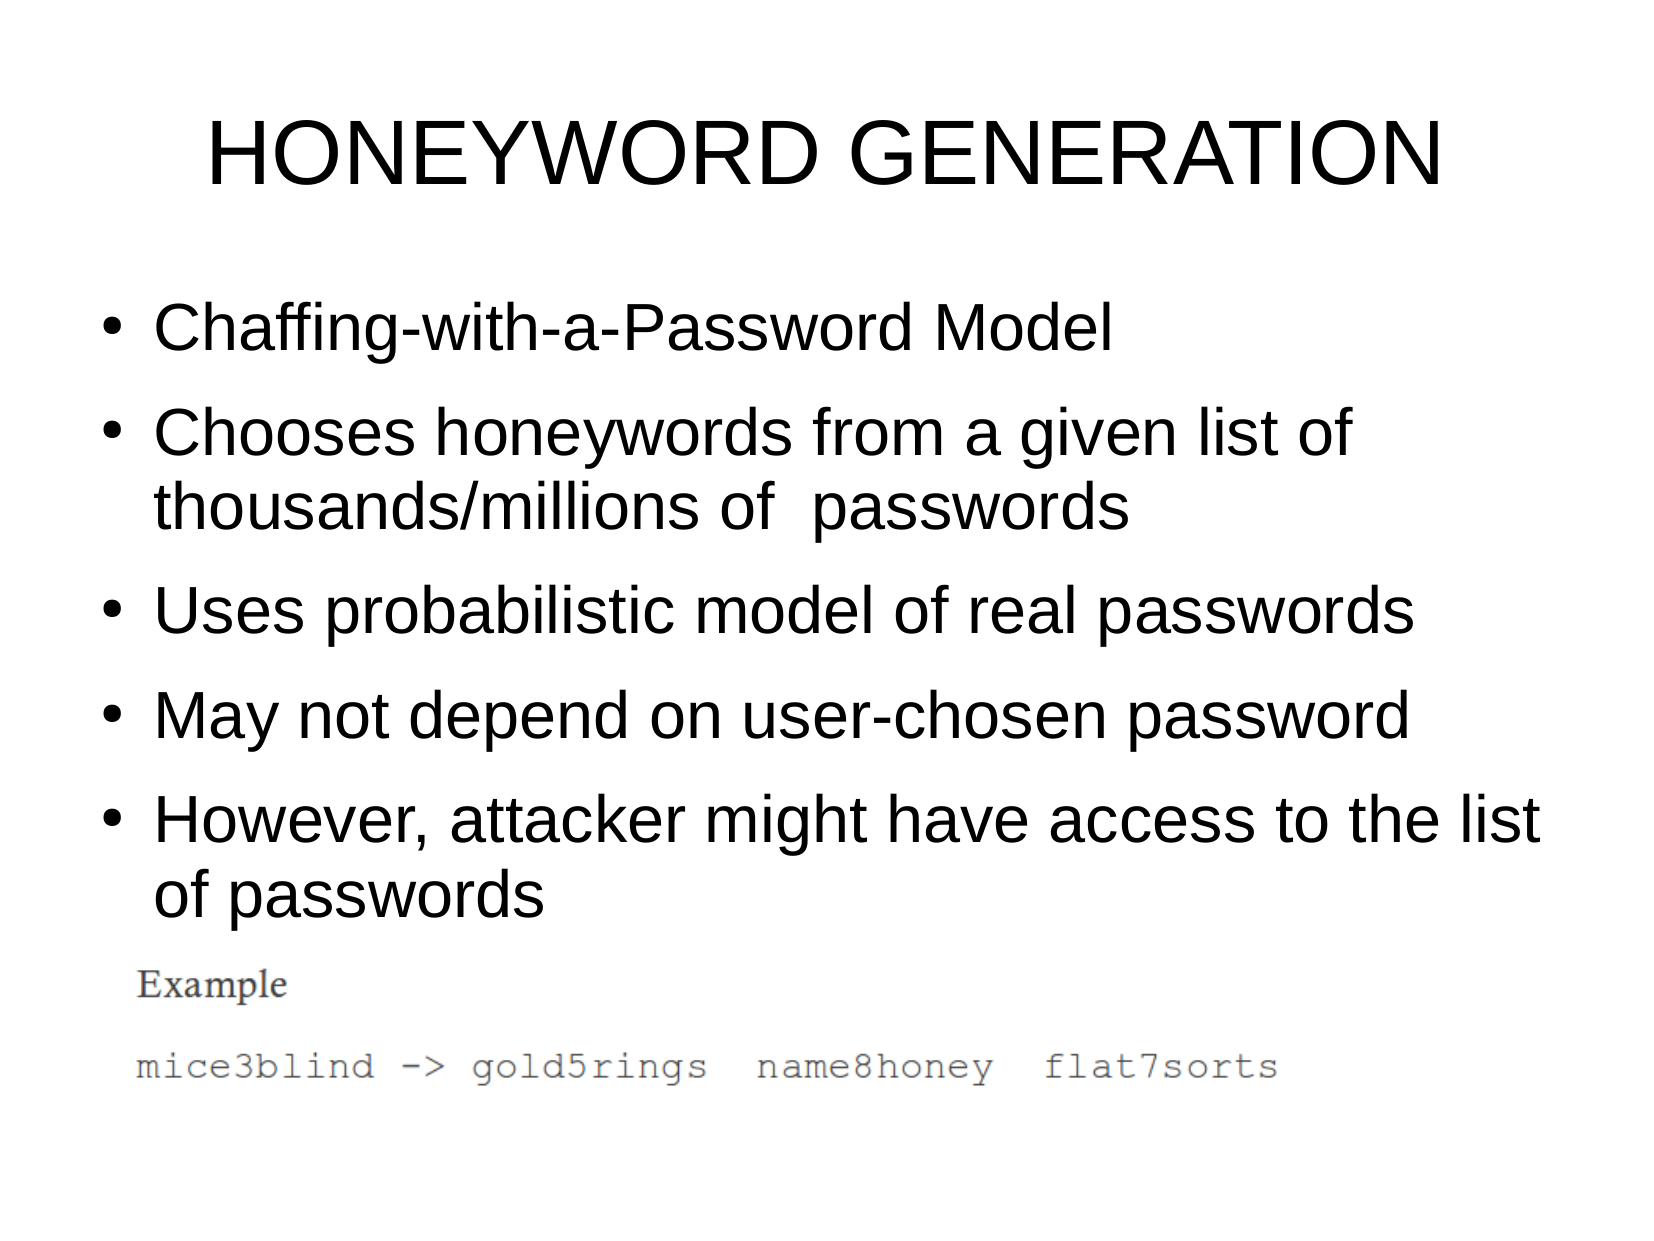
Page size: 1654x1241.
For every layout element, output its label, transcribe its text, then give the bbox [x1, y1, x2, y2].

picture [129, 958, 1399, 1111]
title HONEYWORD GENERATION [82, 49, 1571, 257]
list Chaffing-with-a-Password Model Chooses honeywords from a given list of thousands/millions of passwords Uses probabilistic model of real passwords May not depend on user-chosen password However, attacker might have access to the list of passwords [82, 290, 1571, 1010]
